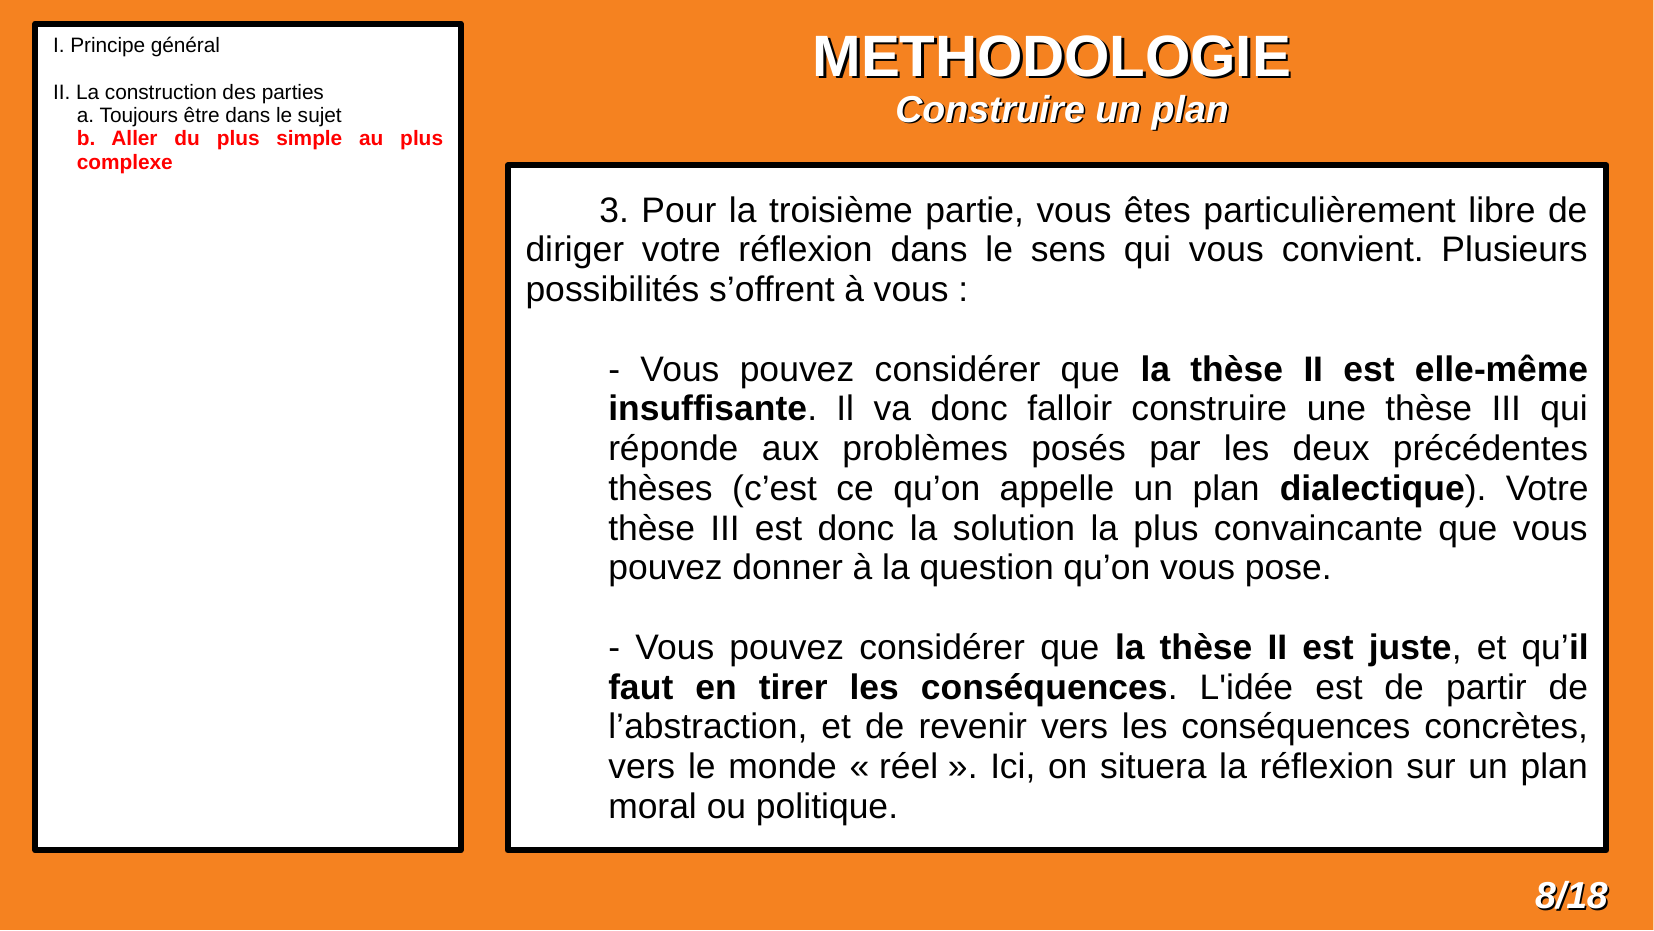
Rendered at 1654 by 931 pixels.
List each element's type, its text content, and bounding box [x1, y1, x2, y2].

text_box <numéro>/18 [1464, 867, 1623, 931]
text_box METHODOLOGIE Construire un plan [507, 0, 1607, 154]
text_box 3. Pour la troisième partie, vous êtes particulièrement libre de diriger votre réflexion dans le sens qui vous convient. Plusieurs possibilités s’offrent à vous : - Vous pouvez considérer que la thèse II est elle-même insuffisante. Il va donc falloir construire une thèse III qui réponde aux problèmes posés par les deux précédentes thèses (c’est ce qu’on appelle un plan dialectique). Votre thèse III est donc la solution la plus convaincante que vous pouvez donner à la question qu’on vous pose. - Vous pouvez considérer que la thèse II est juste, et qu’il faut en tirer les conséquences. L'idée est de partir de l’abstraction, et de revenir vers les conséquences concrètes, vers le monde « réel ». Ici, on situera la réflexion sur un plan moral ou politique. [507, 165, 1607, 851]
text_box I. Principe général II. La construction des parties a. Toujours être dans le sujet b. Aller du plus simple au plus complexe [35, 23, 461, 851]
